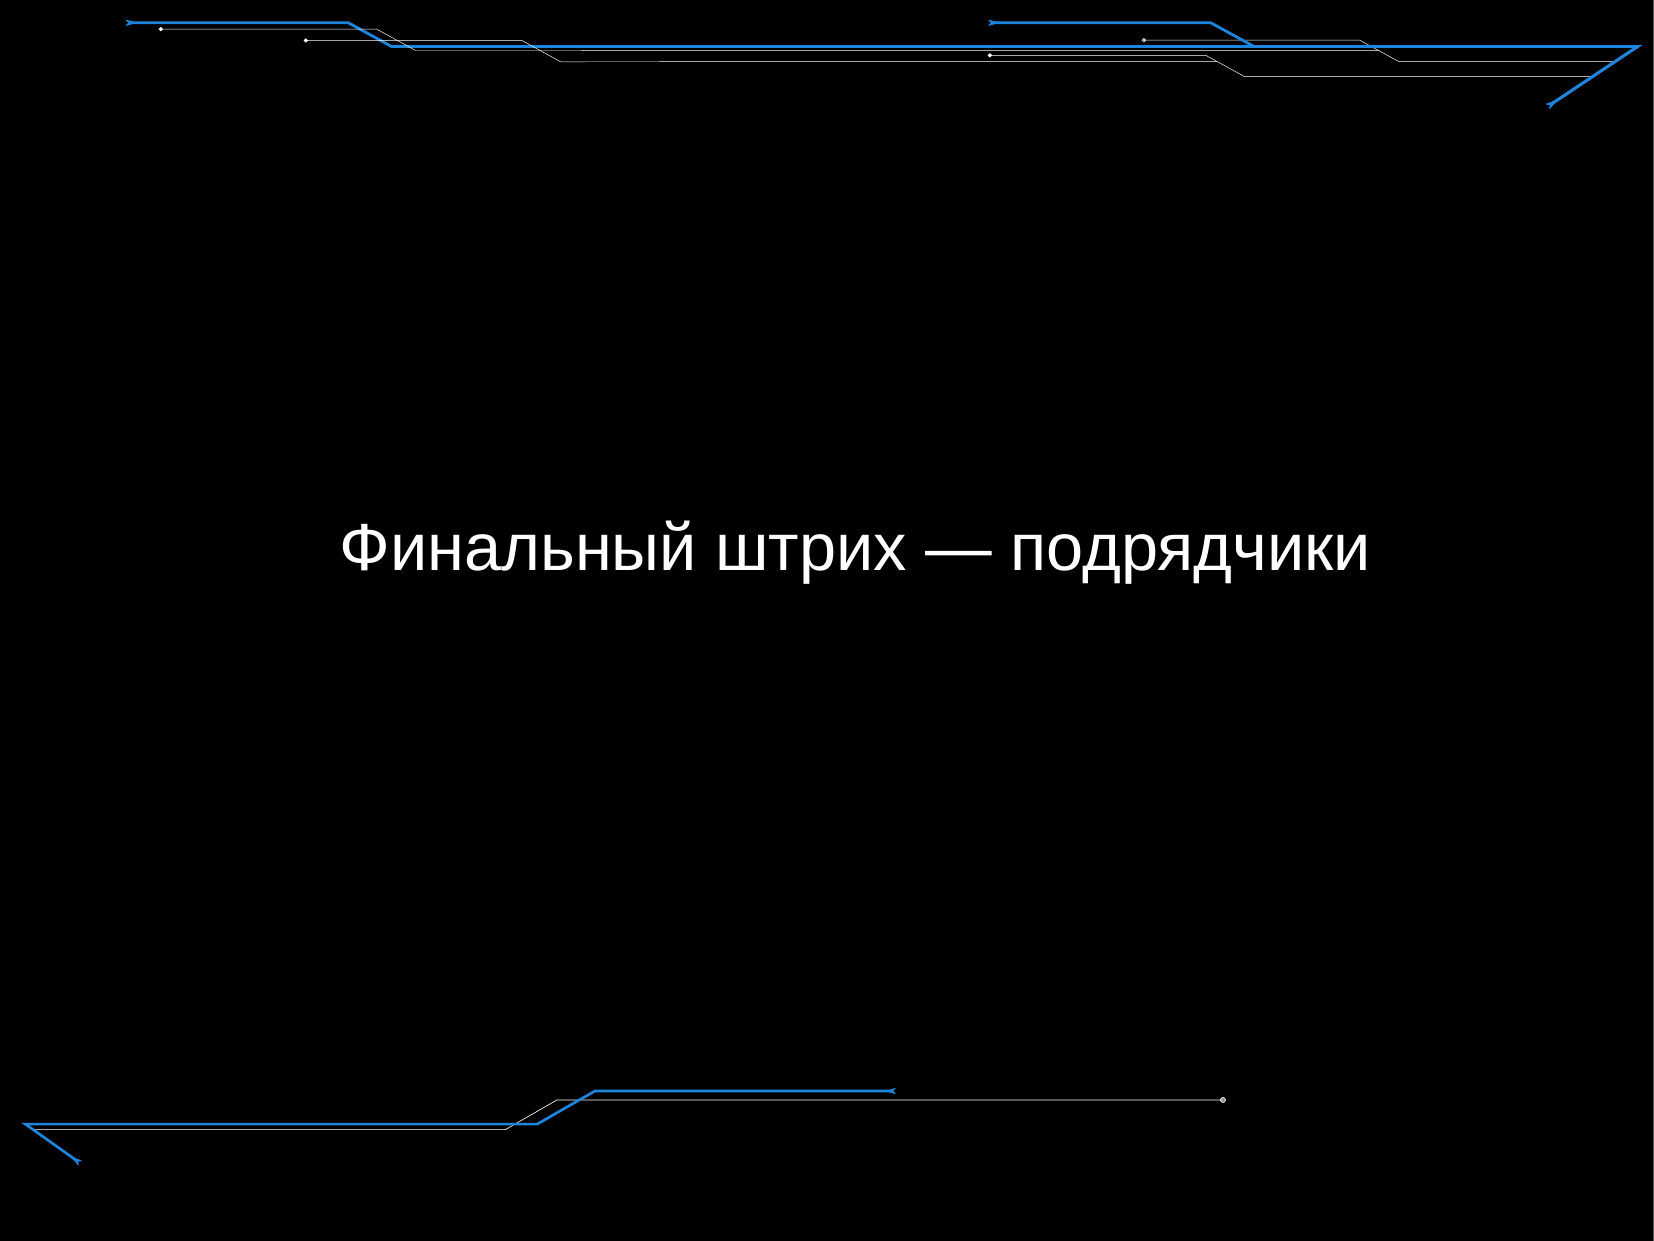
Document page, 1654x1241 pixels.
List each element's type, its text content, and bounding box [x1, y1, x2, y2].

subtitle Финальный штрих — подрядчики [147, 84, 1565, 1010]
